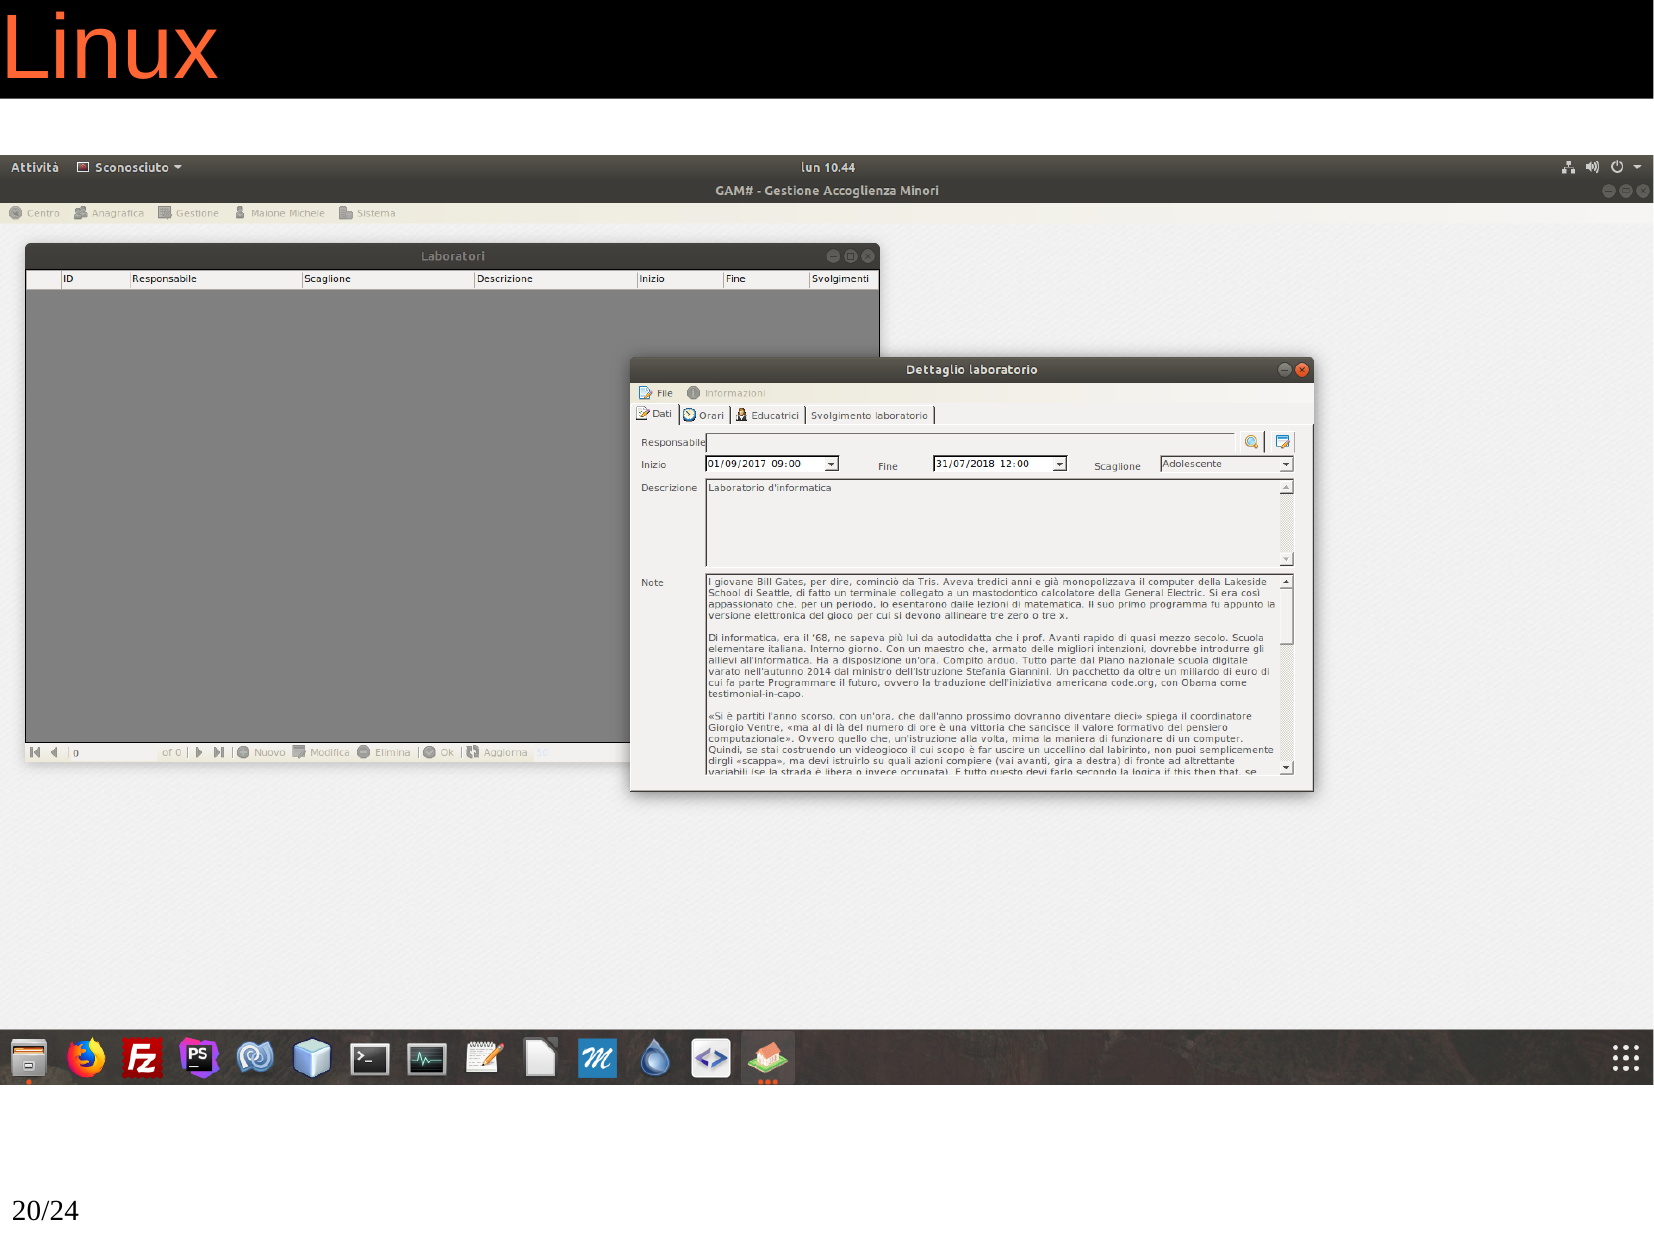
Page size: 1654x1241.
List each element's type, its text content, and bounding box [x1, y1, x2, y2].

picture [0, 155, 1654, 1085]
title Linux [0, 0, 1654, 99]
